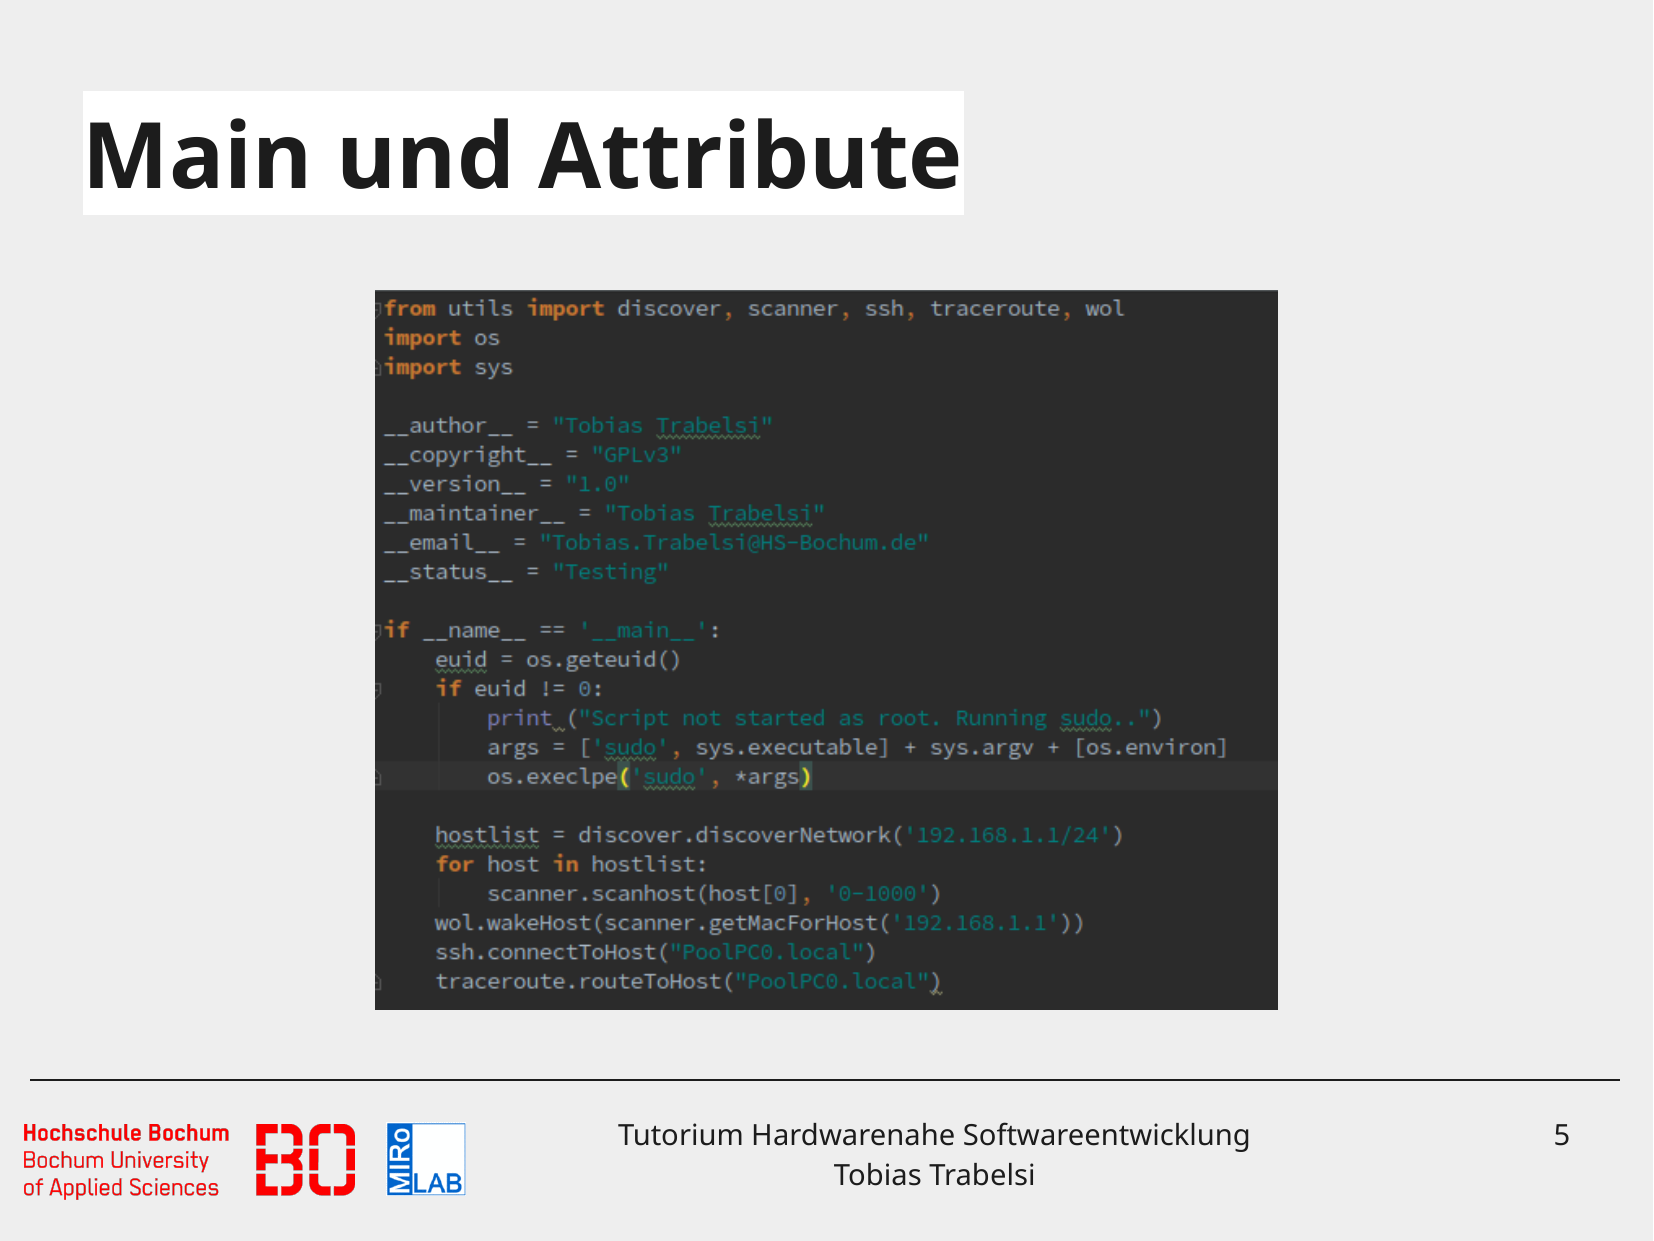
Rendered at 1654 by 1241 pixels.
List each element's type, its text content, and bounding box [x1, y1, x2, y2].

picture [24, 1124, 355, 1200]
title Main und Attribute [82, 49, 1561, 257]
picture [375, 290, 1278, 1010]
picture [386, 1122, 466, 1196]
